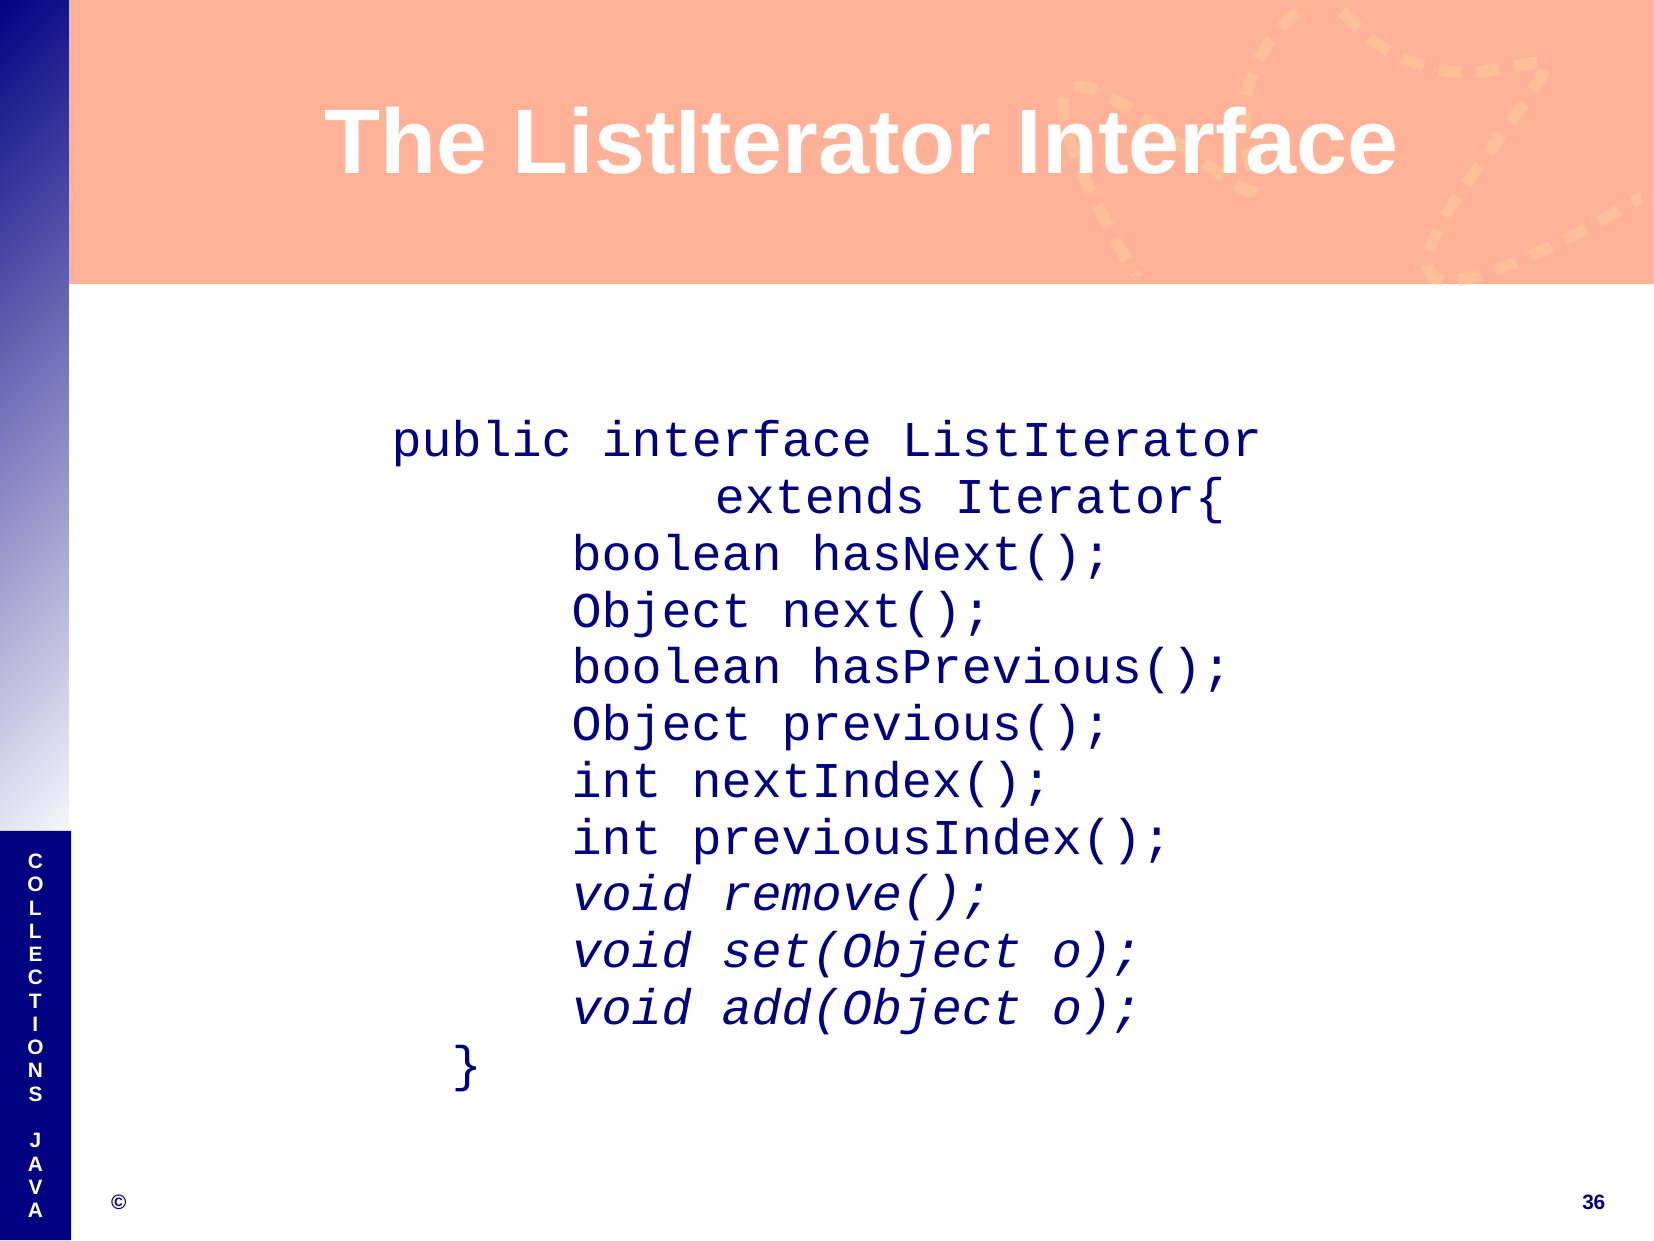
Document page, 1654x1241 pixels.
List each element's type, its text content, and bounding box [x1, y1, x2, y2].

text_box C O L L E C T I O N S J A V A [0, 830, 71, 1241]
list public interface ListIterator extends Iterator{ boolean hasNext(); Object next(); boolean hasPrevious(); Object previous(); int nextIndex(); int previousIndex(); void remove(); void set(Object o); void add(Object o); } [373, 415, 1351, 1097]
title The ListIterator Interface [70, 37, 1654, 246]
